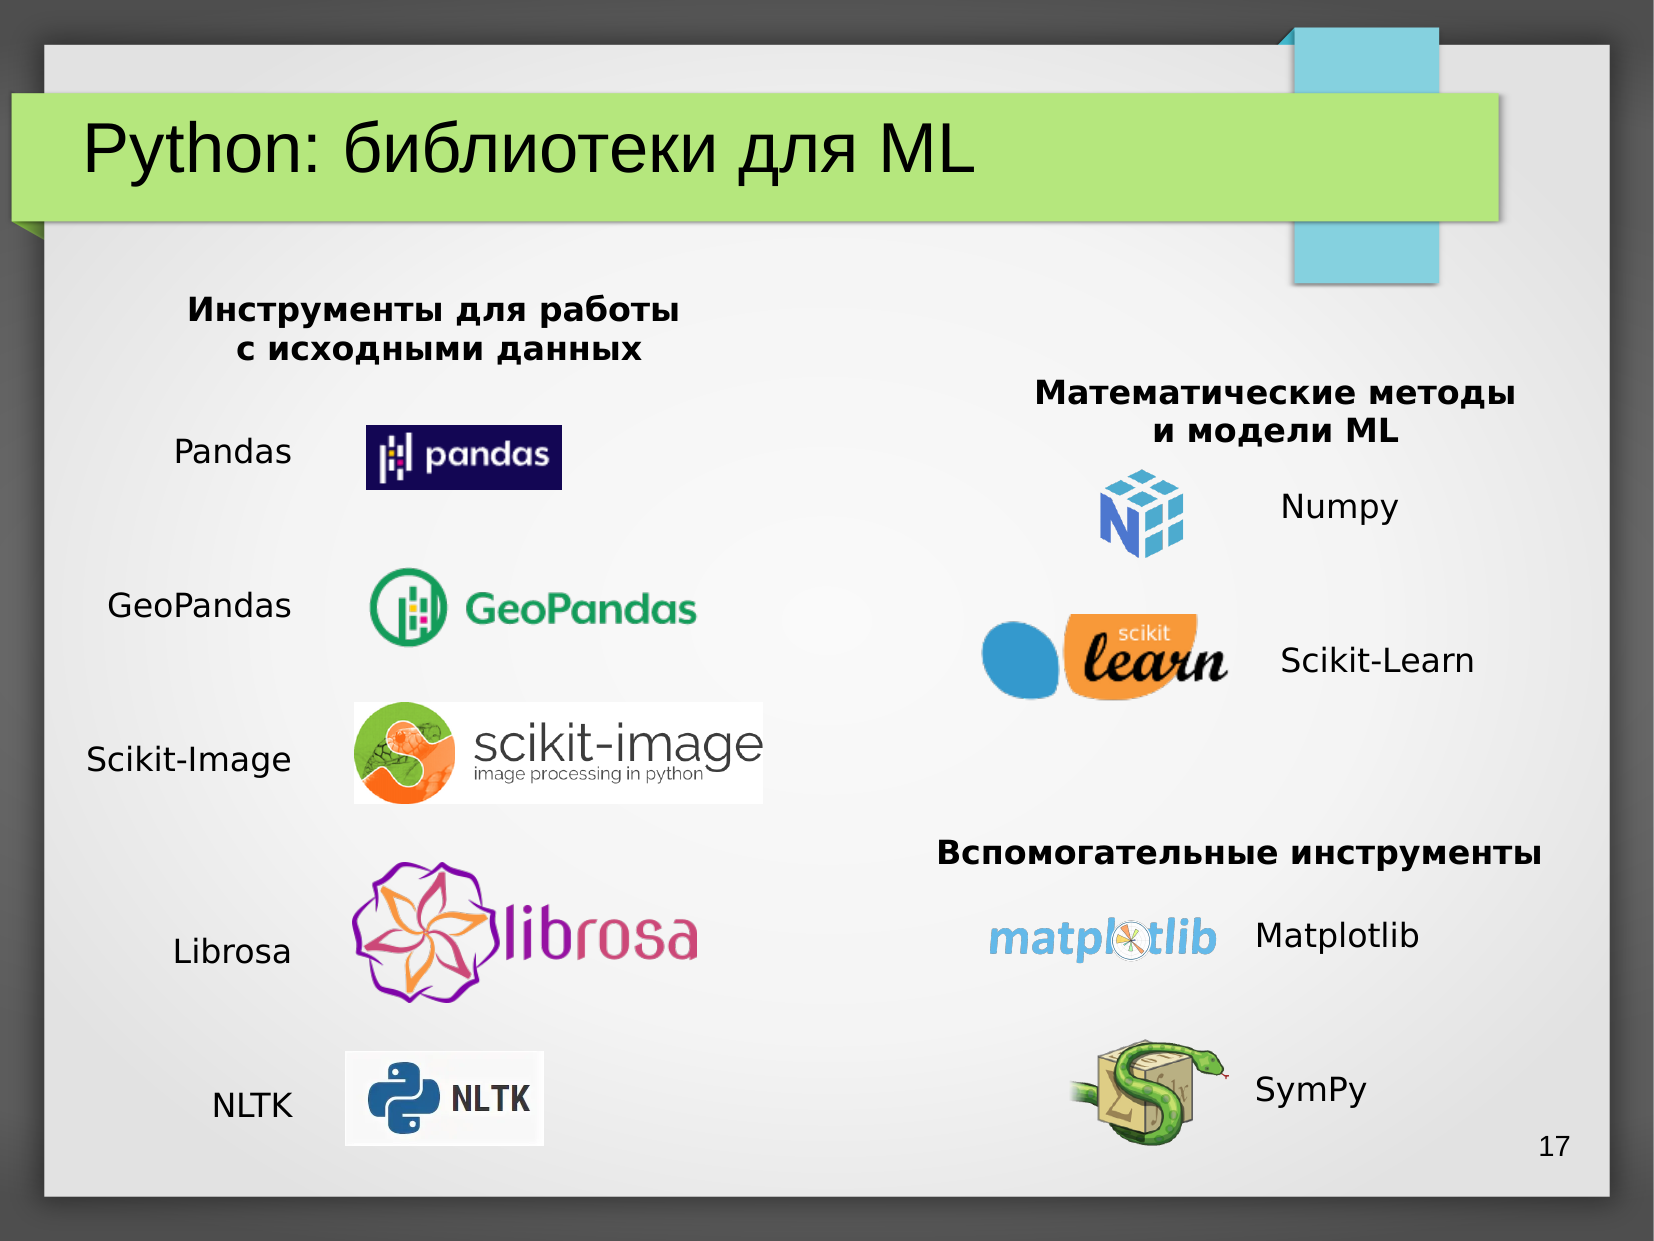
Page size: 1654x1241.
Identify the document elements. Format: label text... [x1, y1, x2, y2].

text_box Matplotlib SymPy [1240, 909, 1484, 1117]
text_box Pandas GeoPandas Scikit-Image Librosa NLTK [70, 425, 308, 1134]
picture [0, 0, 1654, 1241]
text_box Numpy Scikit-Learn [1265, 480, 1533, 689]
text_box Математические методы и модели ML [1003, 366, 1548, 458]
text_box Инструменты для работы с исходными данных [64, 283, 815, 376]
title Python: библиотеки для ML [82, 106, 1264, 189]
text_box Вспомогательные инструменты [921, 826, 1571, 886]
